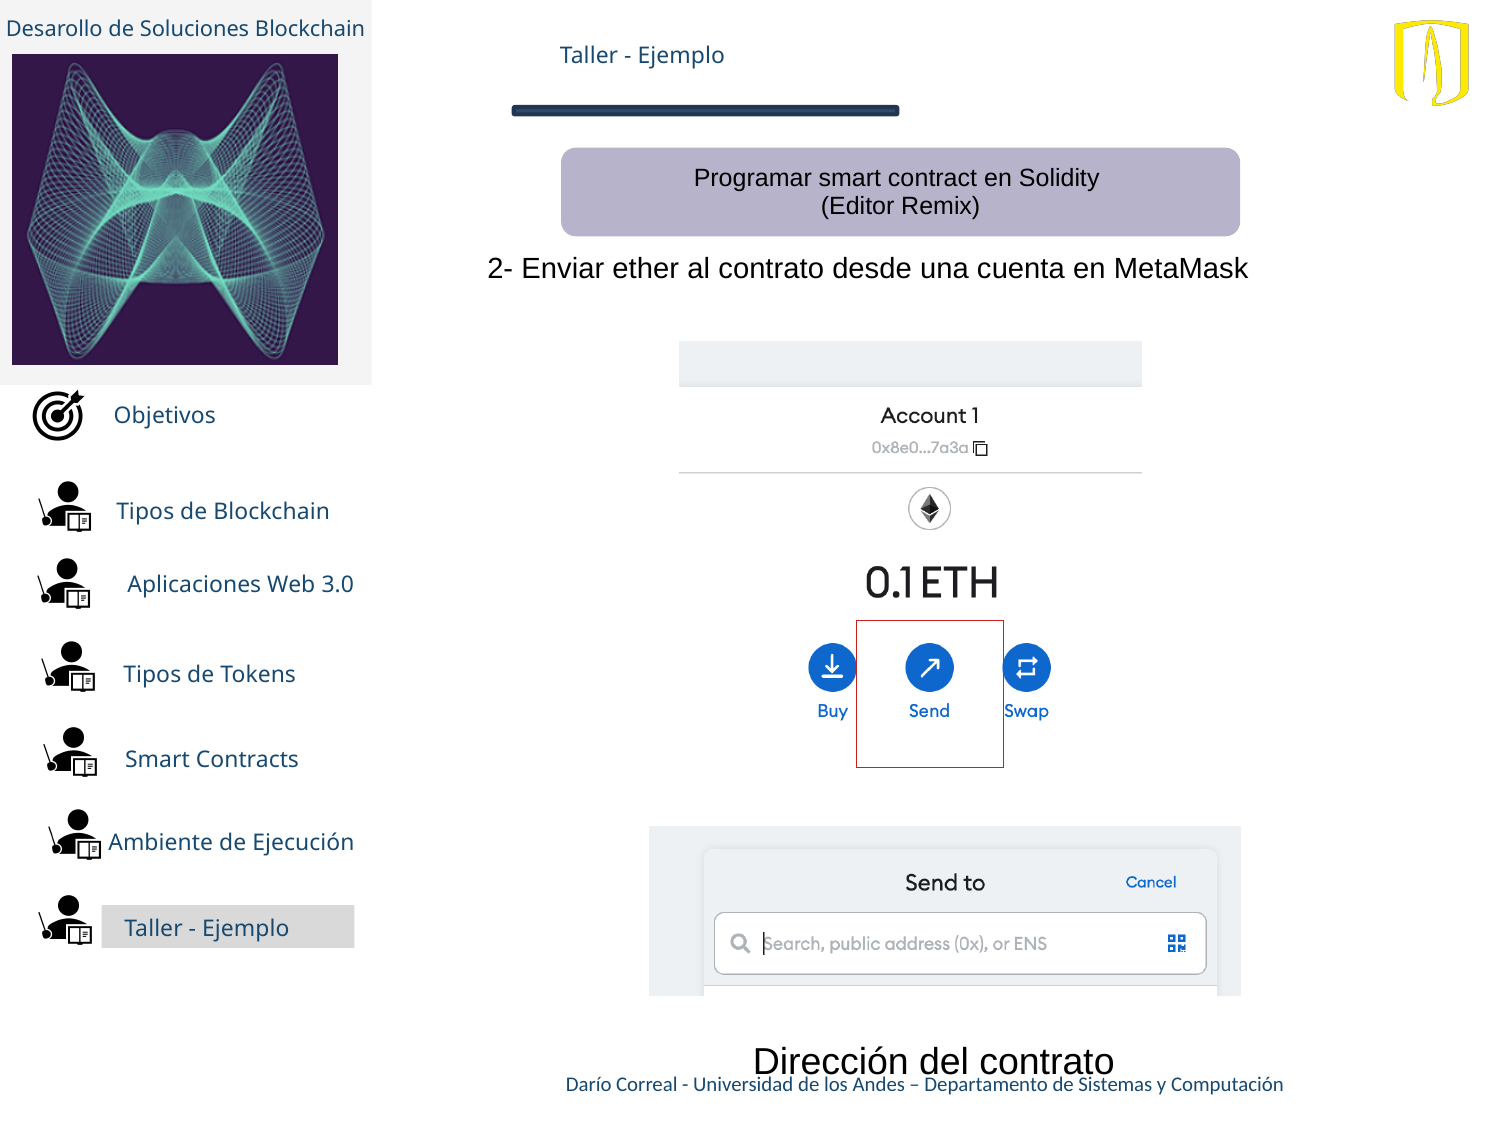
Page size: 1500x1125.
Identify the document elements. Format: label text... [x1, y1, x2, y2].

text_box Tipos de Tokens [108, 652, 312, 695]
text_box [513, 107, 898, 115]
picture [47, 800, 109, 863]
picture [37, 472, 99, 535]
picture [1387, 19, 1476, 107]
text_box [305, 905, 355, 948]
picture [679, 341, 1142, 798]
text_box Dirección del contrato [738, 1033, 1130, 1062]
text_box Taller - Ejemplo [544, 32, 740, 76]
picture [12, 54, 338, 365]
text_box Objetivos [98, 393, 231, 437]
text_box Darío Correal - Universidad de los Andes – Departamento de Sistemas y Computación [551, 1062, 1300, 1103]
text_box Aplicaciones Web 3.0 [112, 562, 370, 605]
text_box 2- Enviar ether al contrato desde una cuenta en MetaMask [472, 146, 1290, 325]
text_box Smart Contracts [110, 737, 314, 781]
picture [36, 549, 98, 612]
picture [37, 886, 100, 948]
picture [40, 632, 103, 695]
picture [27, 384, 90, 446]
text_box Taller - Ejemplo [109, 905, 305, 949]
text_box Ambiente de Ejecución [63, 820, 370, 863]
text_box [101, 905, 109, 948]
picture [42, 718, 105, 780]
text_box Tipos de Blockchain [101, 489, 346, 532]
picture [649, 826, 1241, 997]
